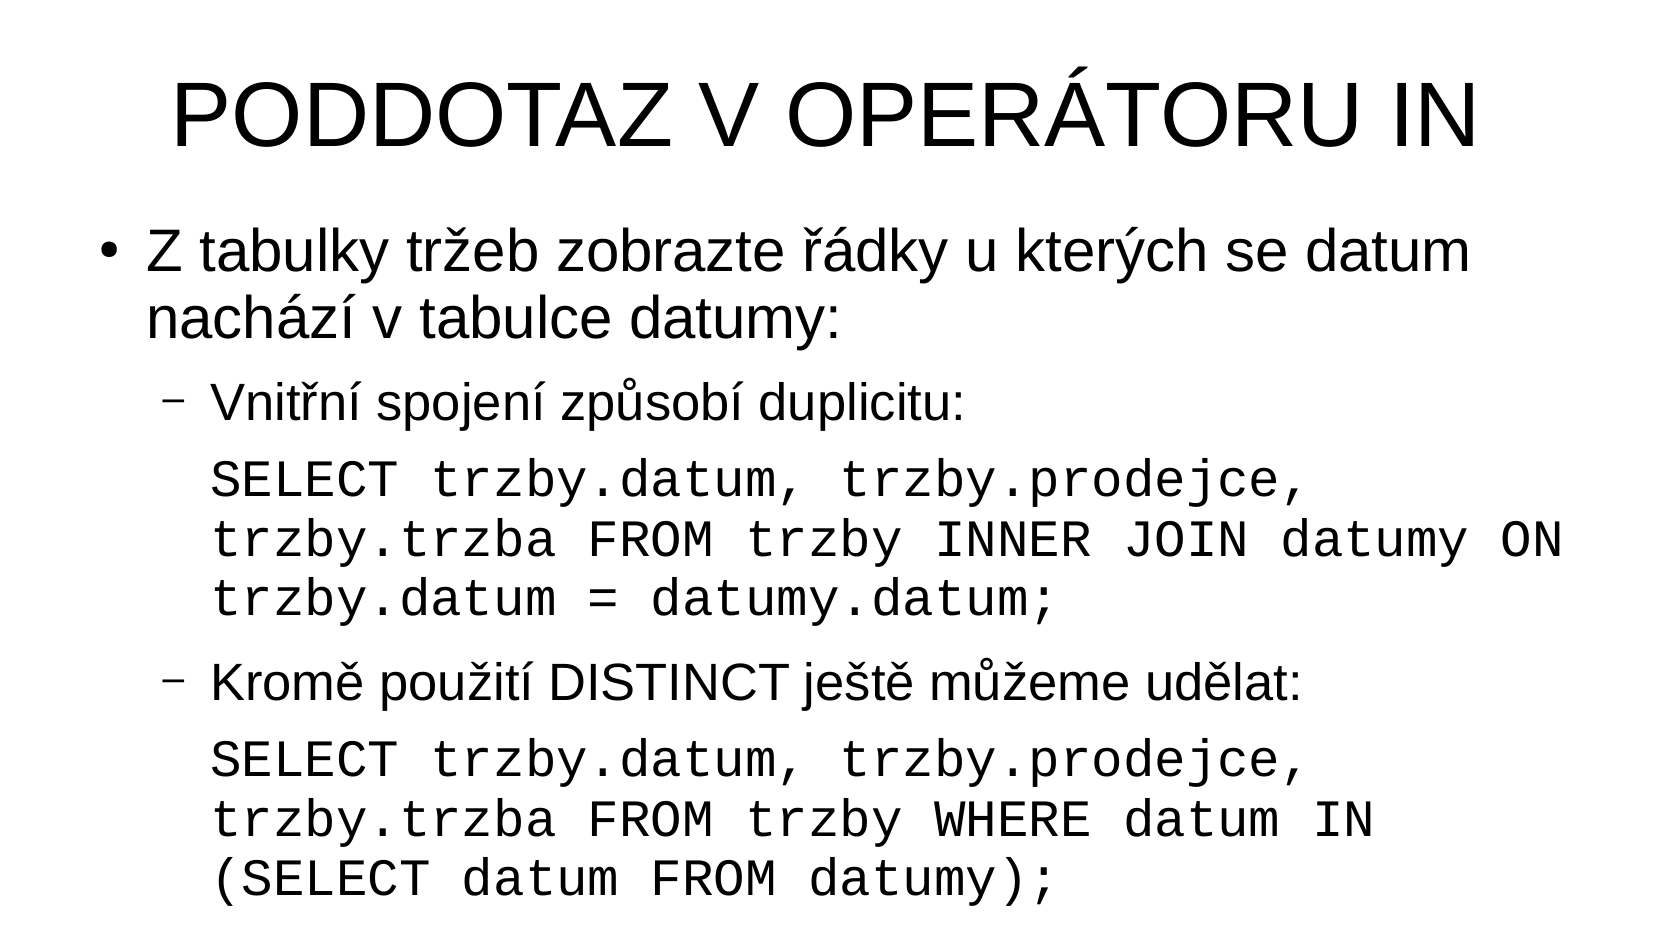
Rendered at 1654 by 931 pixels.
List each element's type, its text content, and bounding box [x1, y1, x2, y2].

title PODDOTAZ V OPERÁTORU IN [82, 37, 1571, 193]
list Z tabulky tržeb zobrazte řádky u kterých se datum nachází v tabulce datumy: Vnitřní spojení způsobí duplicitu: SELECT trzby.datum, trzby.prodejce, trzby.trzba FROM trzby INNER JOIN datumy ON trzby.datum = datumy.datum; Kromě použití DISTINCT ještě můžeme udělat: SELECT trzby.datum, trzby.prodejce, trzby.trzba FROM trzby WHERE datum IN (SELECT datum FROM datumy); [82, 217, 1571, 916]
